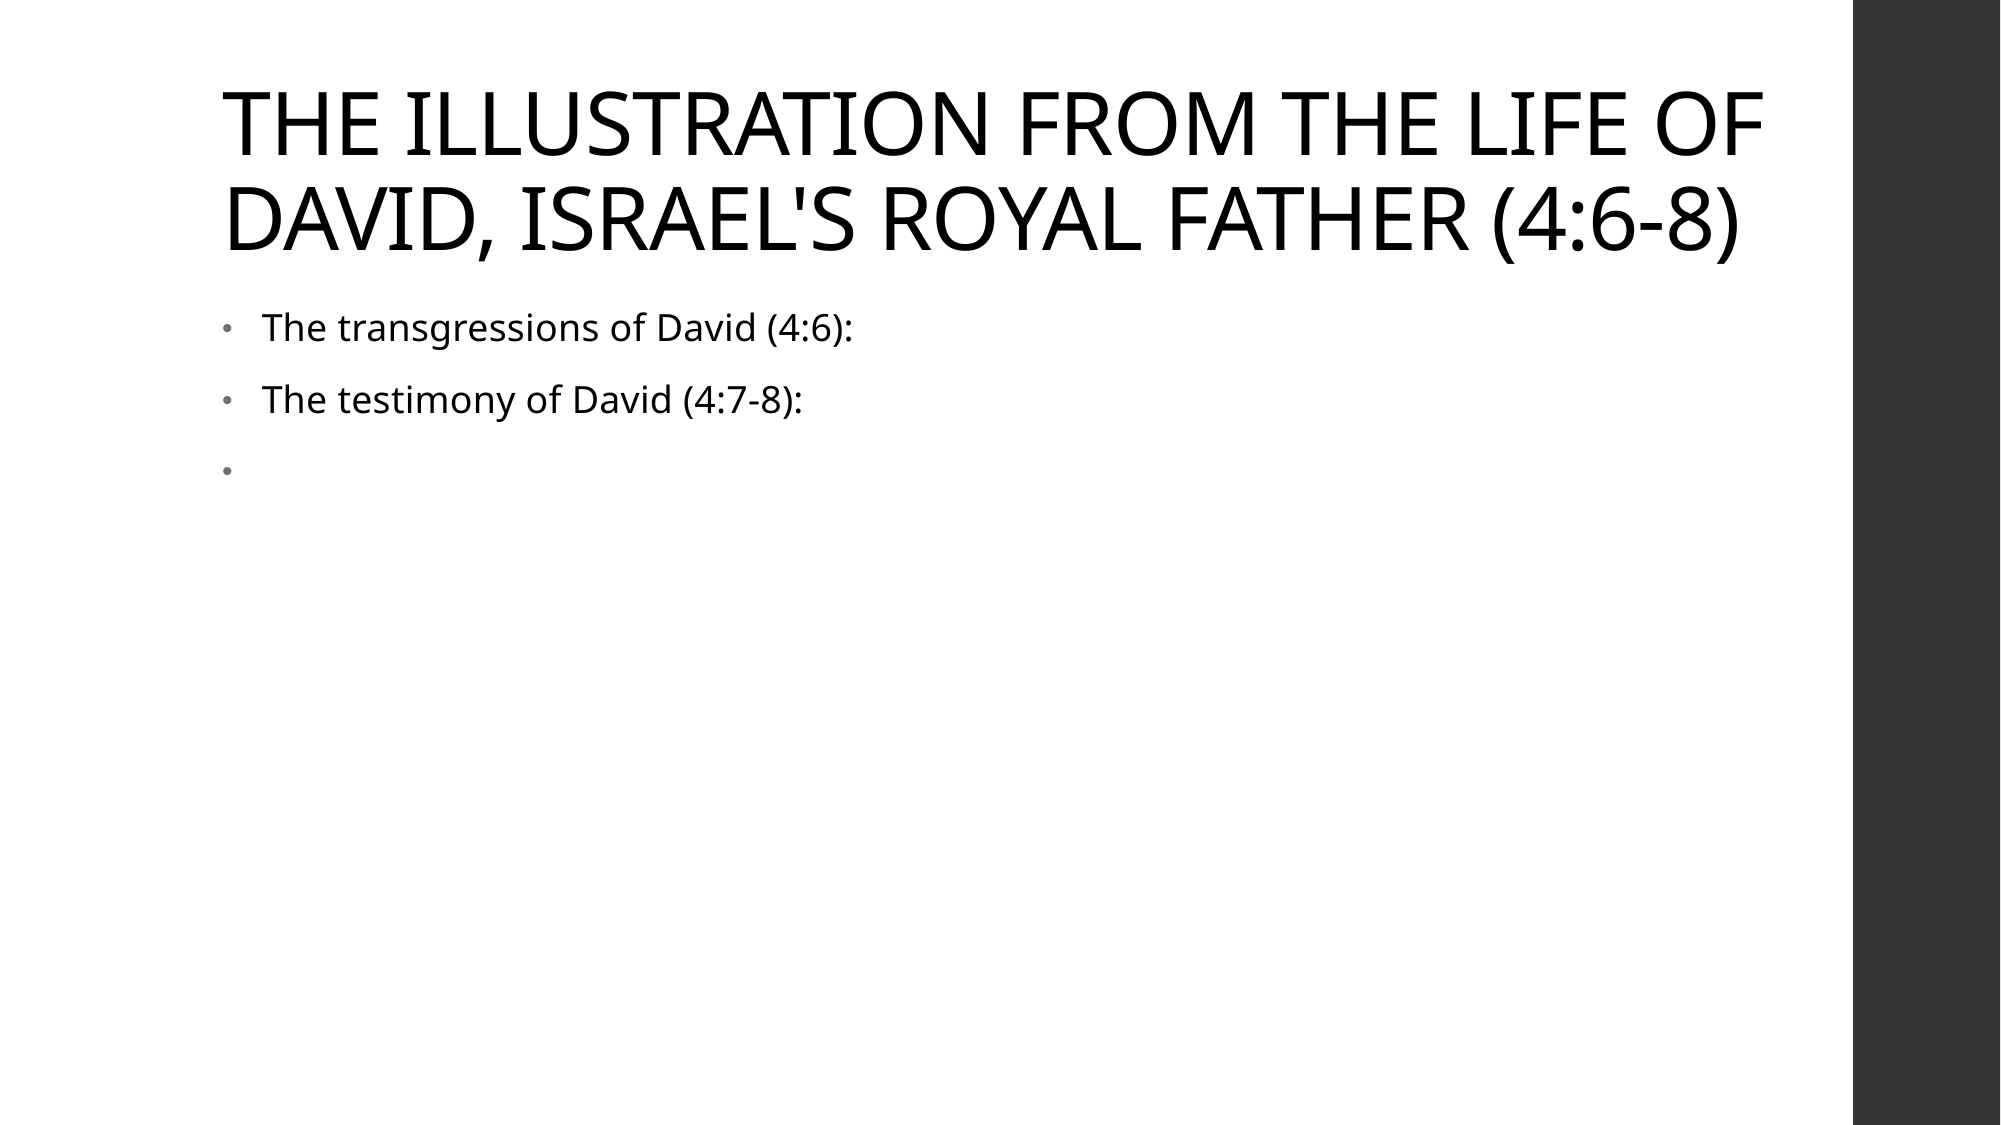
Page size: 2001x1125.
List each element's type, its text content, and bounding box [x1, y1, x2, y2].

title THE ILLUSTRATION FROM THE LIFE OF DAVID, ISRAEL'S ROYAL FATHER (4:6-8) [206, 60, 1797, 278]
list The transgressions of David (4:6): The testimony of David (4:7-8): [206, 299, 1617, 1014]
